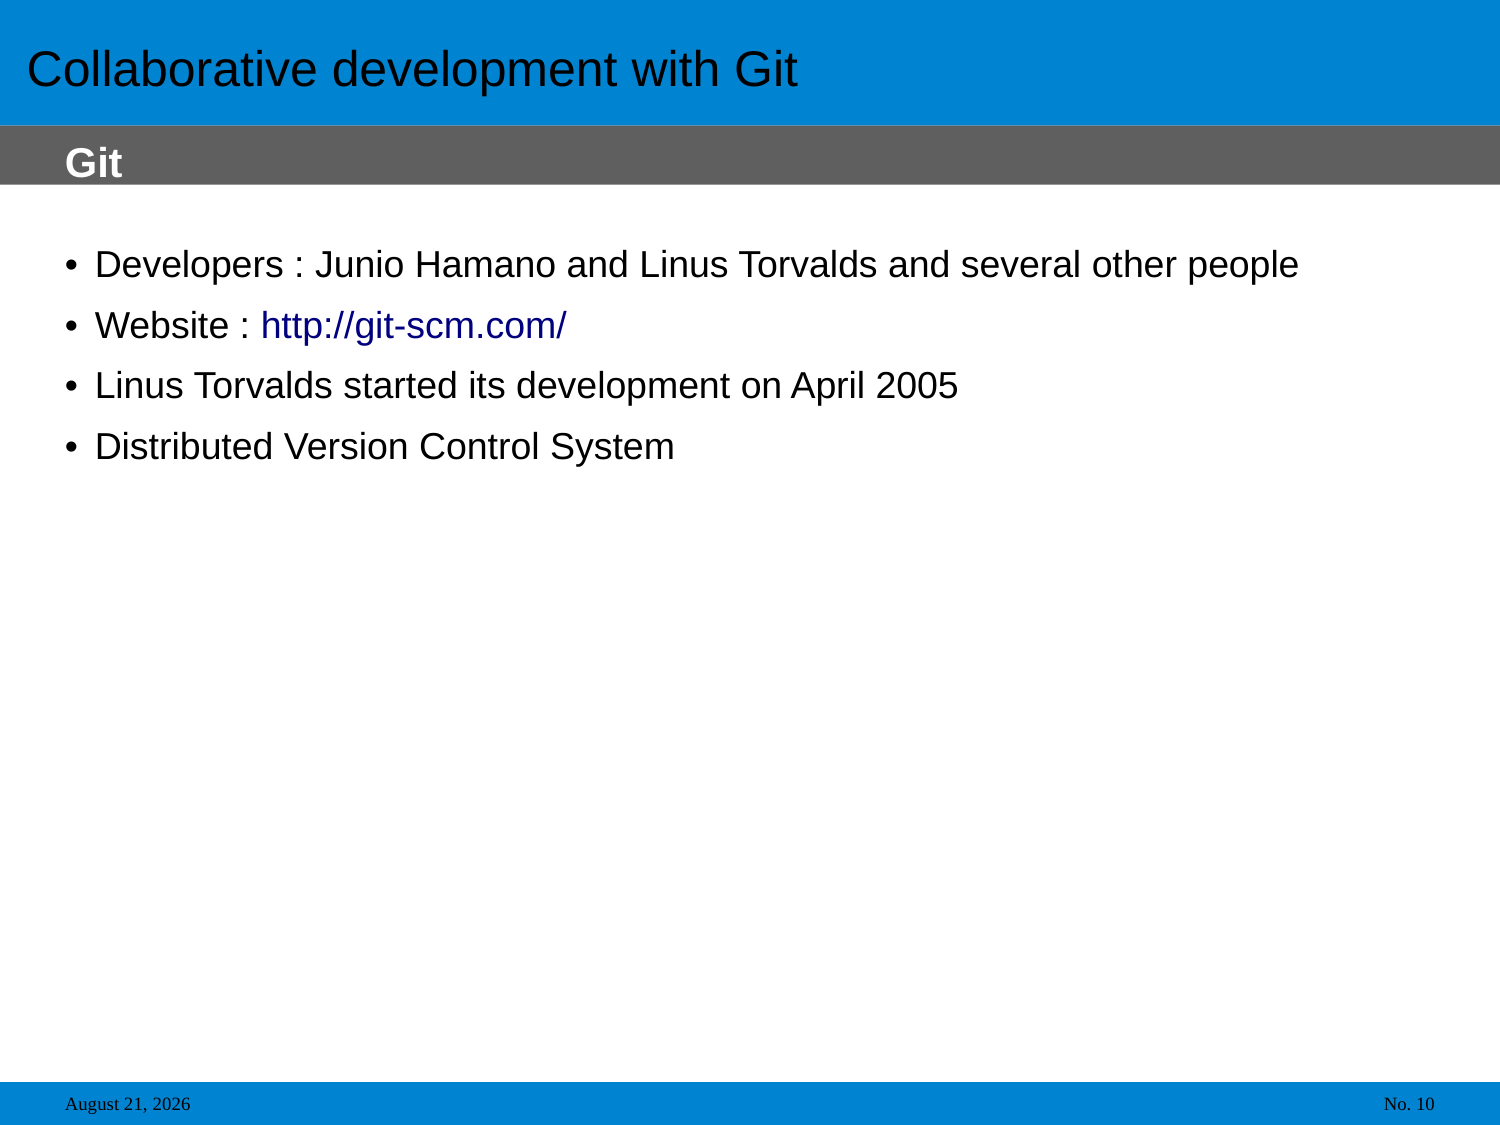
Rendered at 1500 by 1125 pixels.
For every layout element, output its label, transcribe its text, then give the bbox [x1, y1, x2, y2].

title Git [64, 139, 1436, 187]
list Developers : Junio Hamano and Linus Torvalds and several other people Website : http://git-scm.com/ Linus Torvalds started its development on April 2005 Distributed Version Control System [64, 243, 1436, 972]
